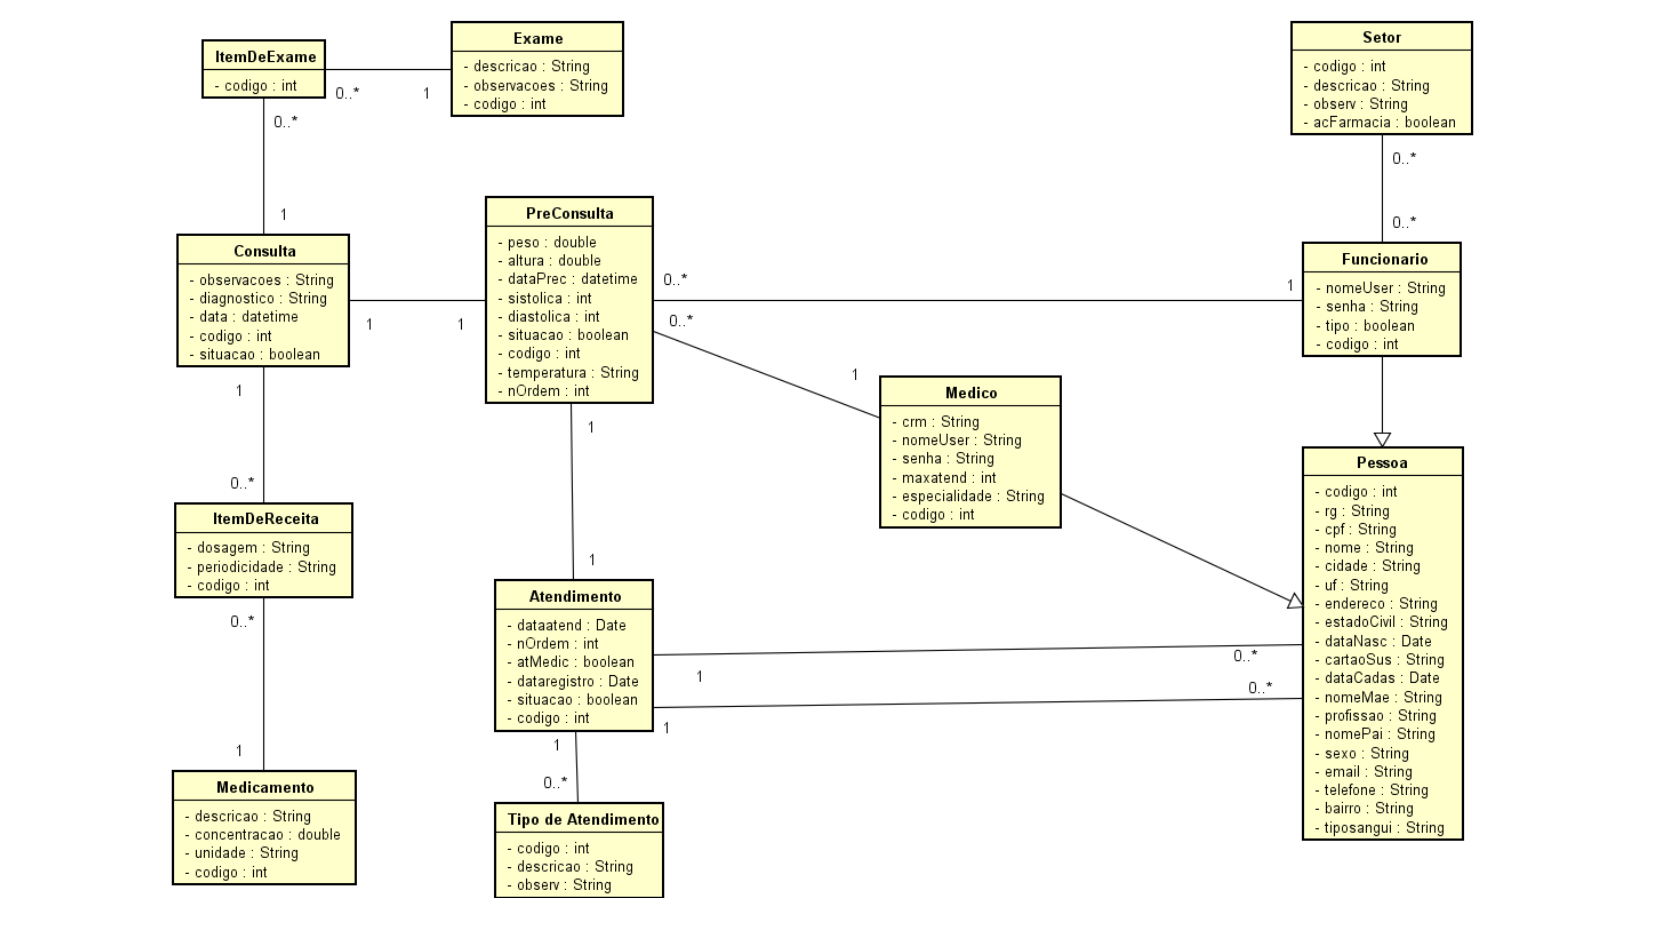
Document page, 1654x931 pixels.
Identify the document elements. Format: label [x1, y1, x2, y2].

picture [165, 5, 1535, 898]
